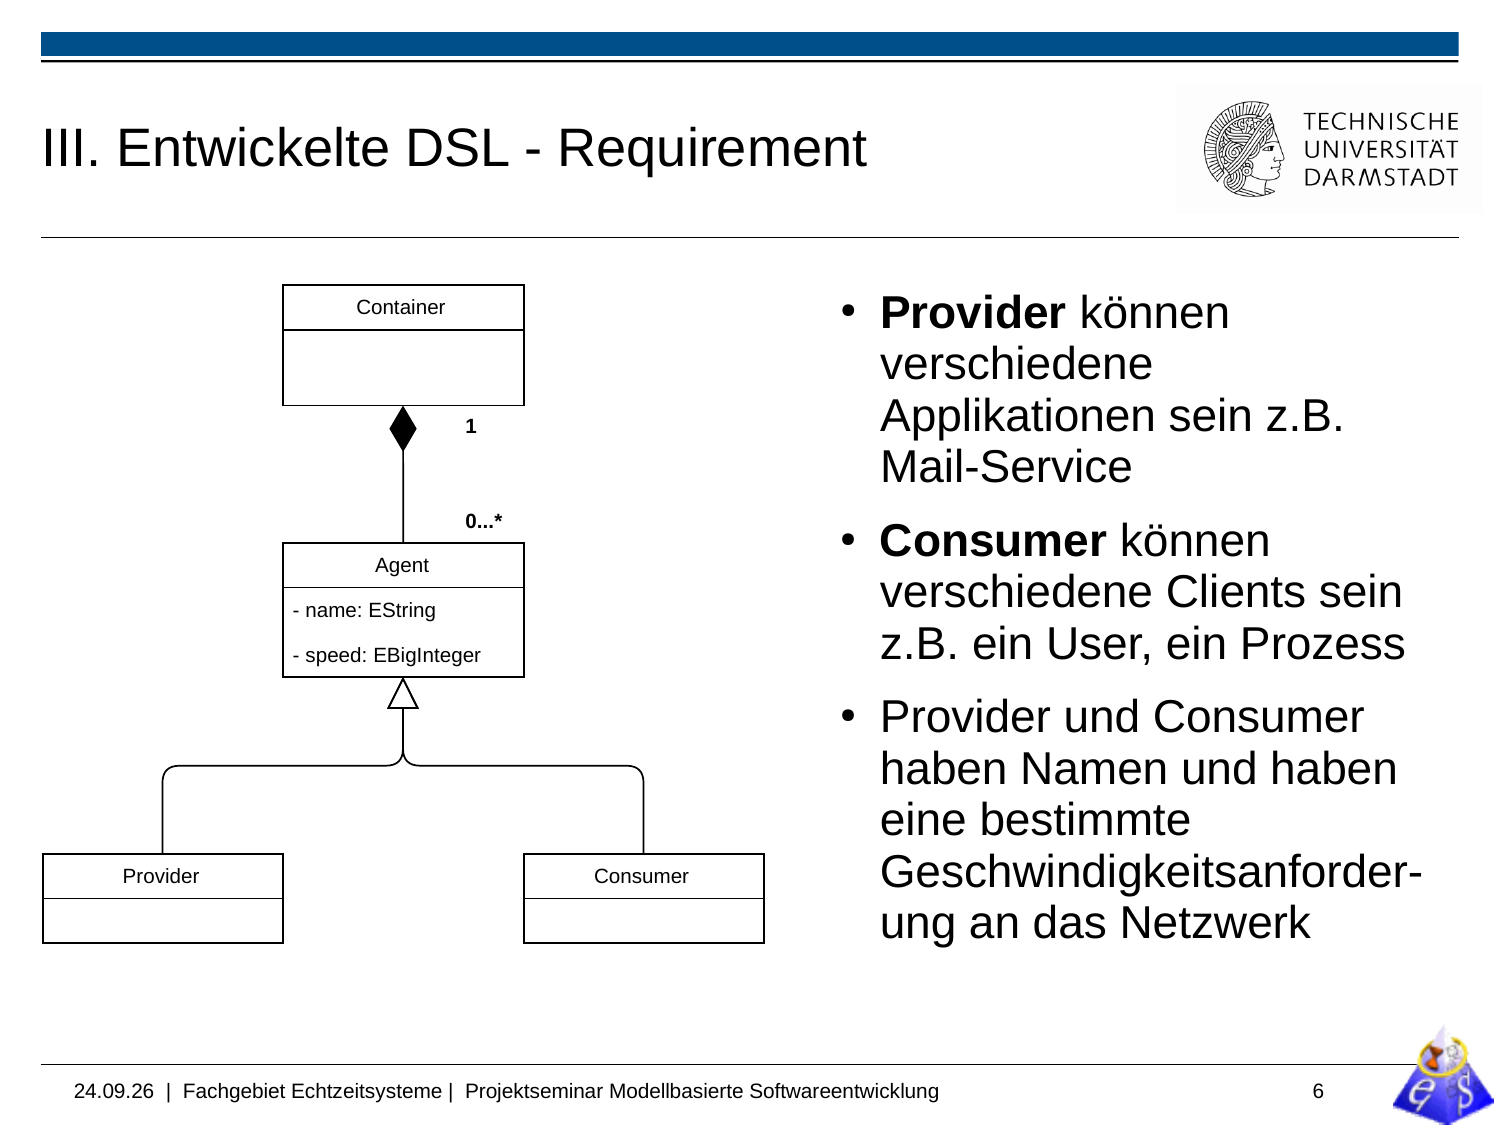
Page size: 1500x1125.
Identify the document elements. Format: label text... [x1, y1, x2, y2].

picture [1193, 84, 1483, 214]
picture [1393, 1023, 1494, 1125]
list Provider können verschiedene Applikationen sein z.B. Mail-Service Consumer können verschiedene Clients sein z.B. ein User, ein Prozess Provider und Consumer haben Namen und haben eine bestimmte Geschwindigkeitsanforder- ung an das Netzwerk [826, 286, 1430, 1005]
picture [41, 283, 768, 945]
title III. Entwickelte DSL - Requirement [41, 62, 1193, 233]
